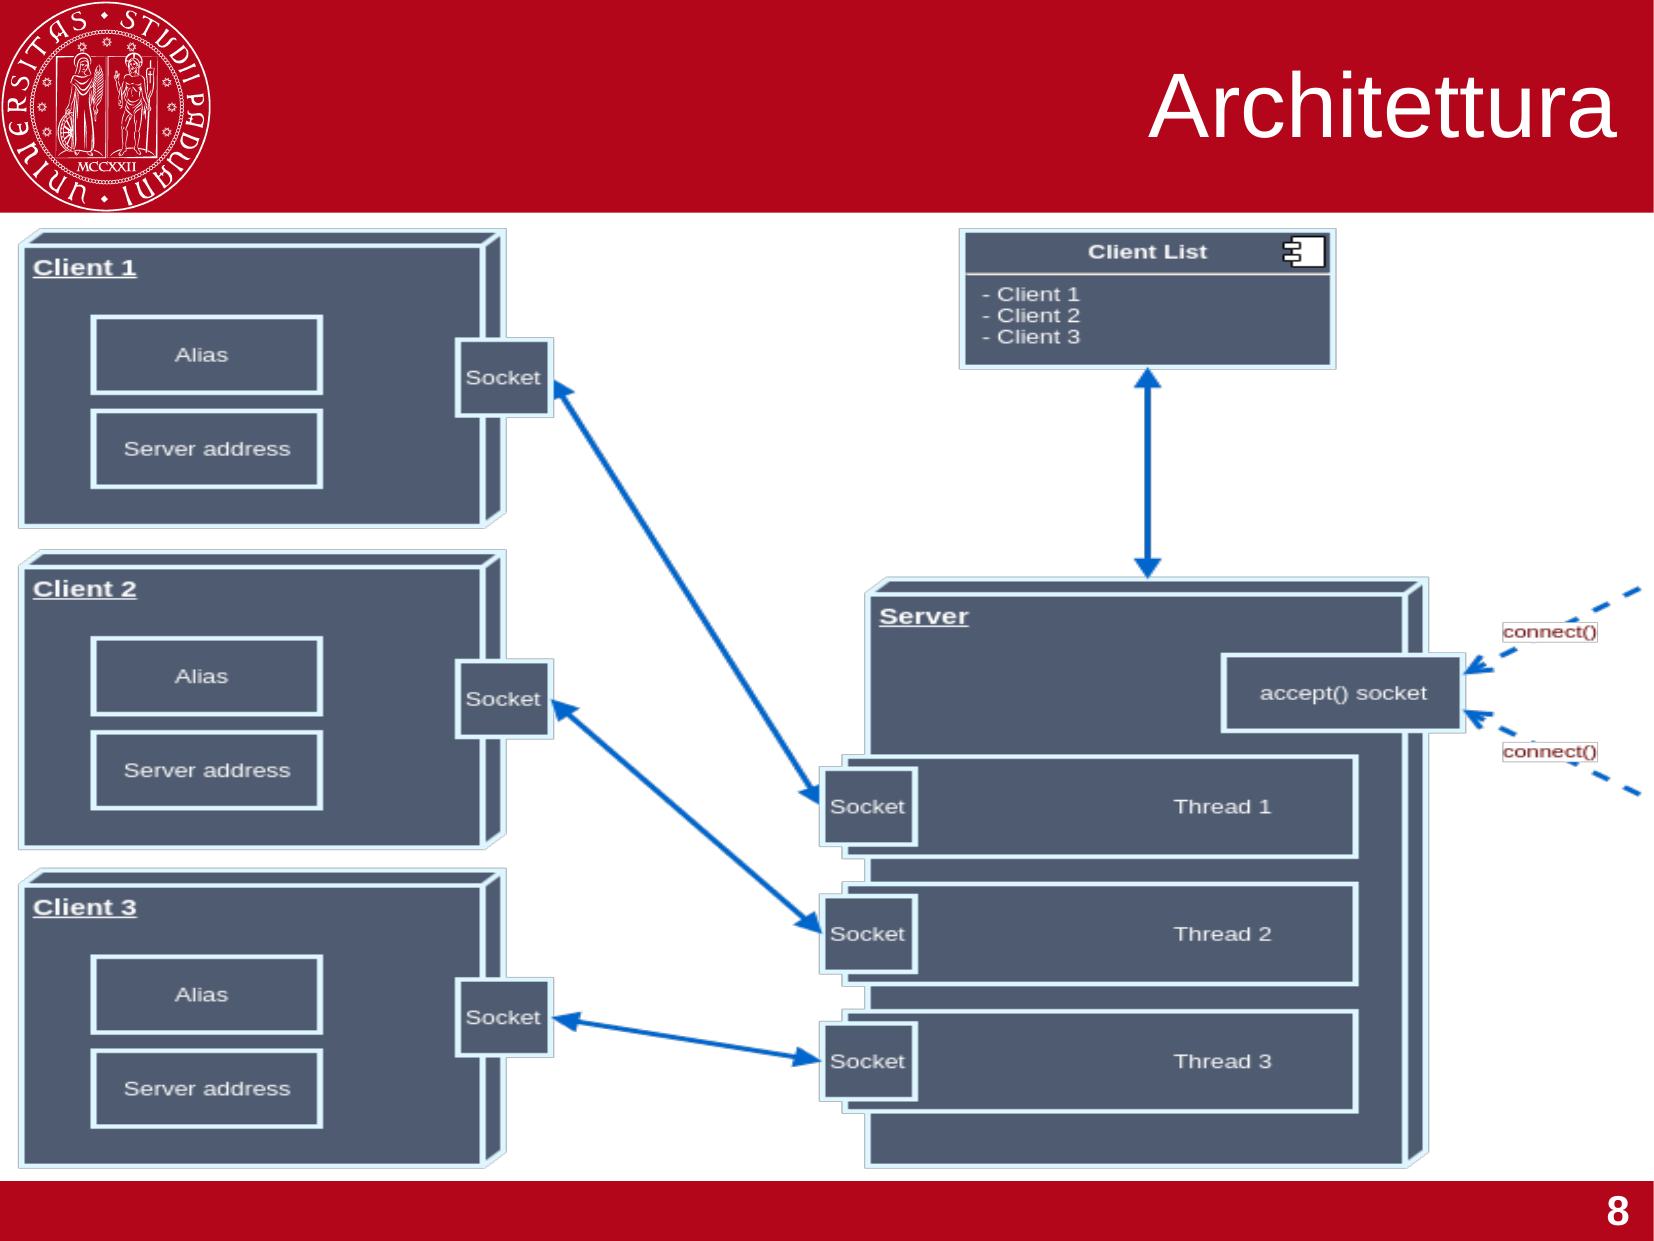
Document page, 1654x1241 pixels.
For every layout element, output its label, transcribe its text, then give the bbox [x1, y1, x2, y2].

picture [0, 227, 1654, 1170]
picture [0, 0, 212, 213]
title Architettura [259, 0, 1619, 213]
